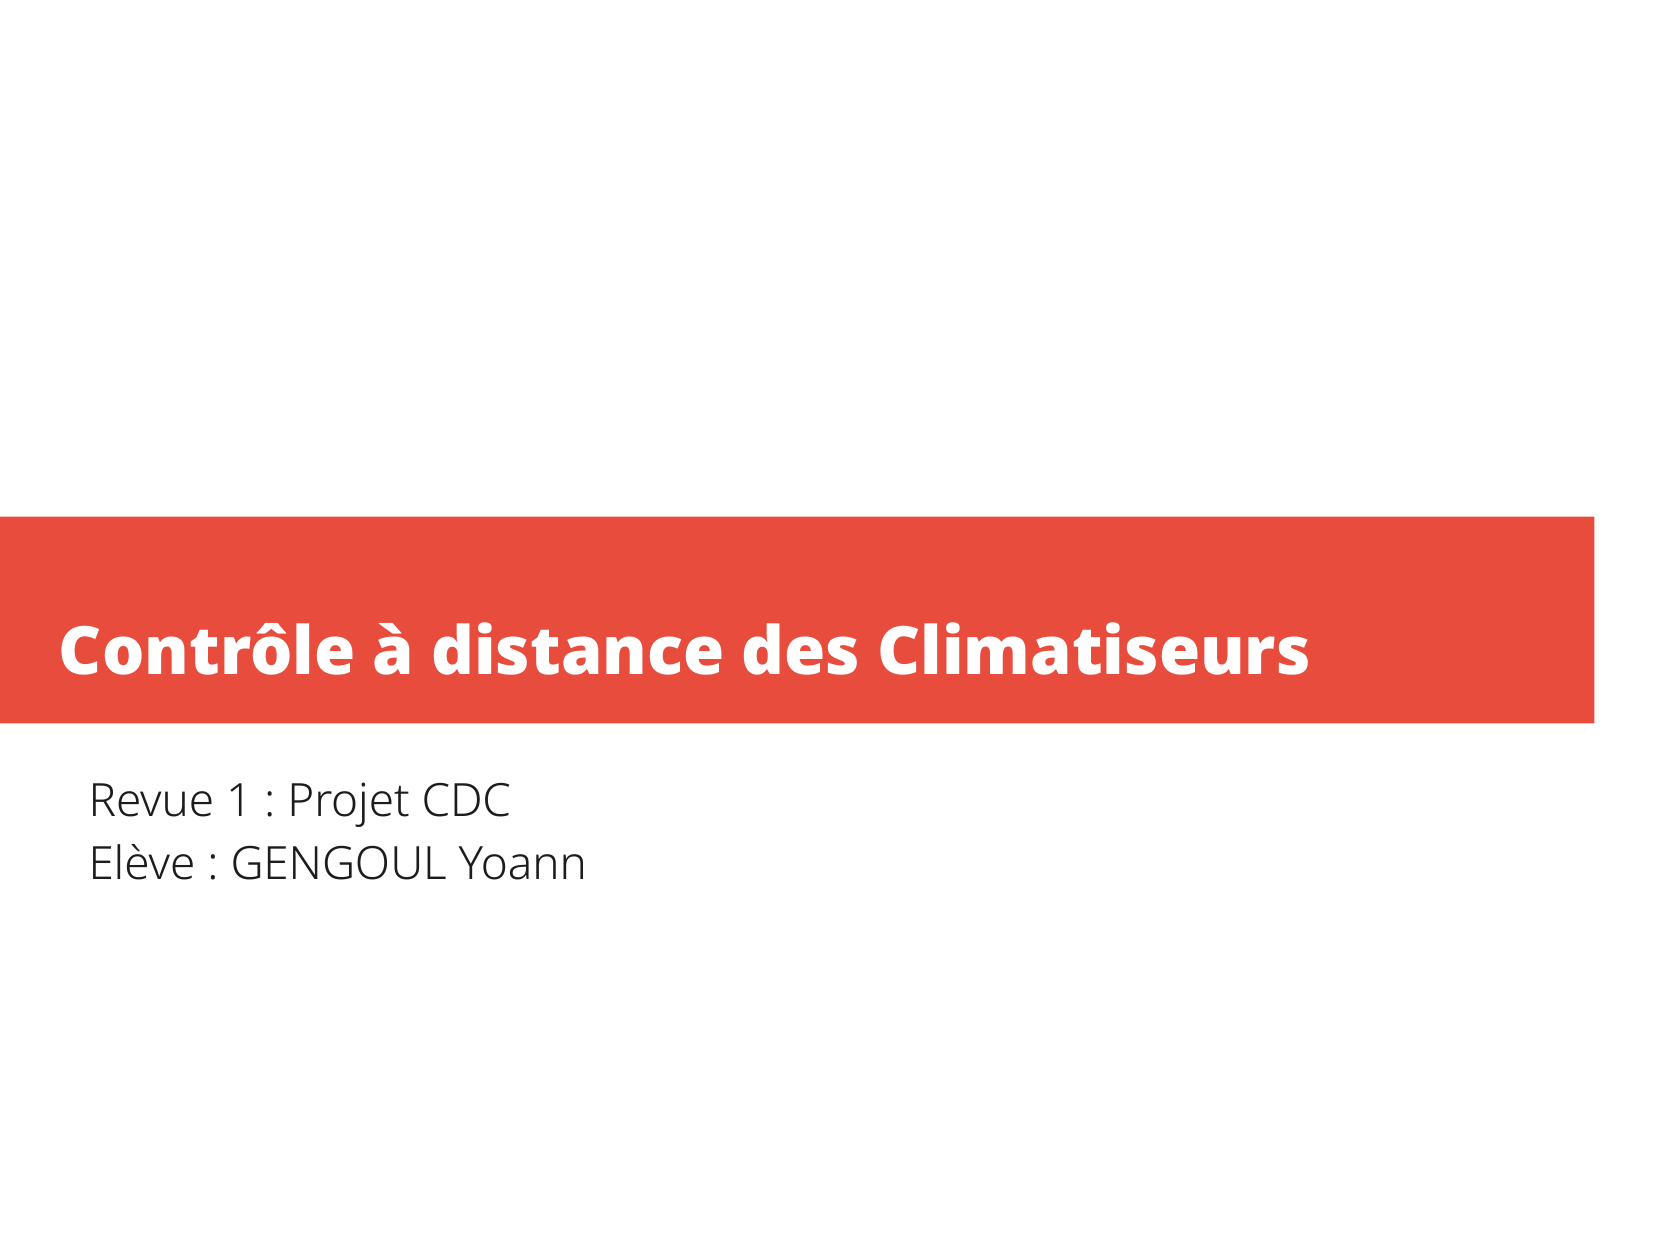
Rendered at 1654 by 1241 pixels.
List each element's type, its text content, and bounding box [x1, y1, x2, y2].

title Contrôle à distance des Climatiseurs [59, 546, 1595, 694]
subtitle Revue 1 : Projet CDC Elève : GENGOUL Yoann [88, 767, 1595, 1182]
